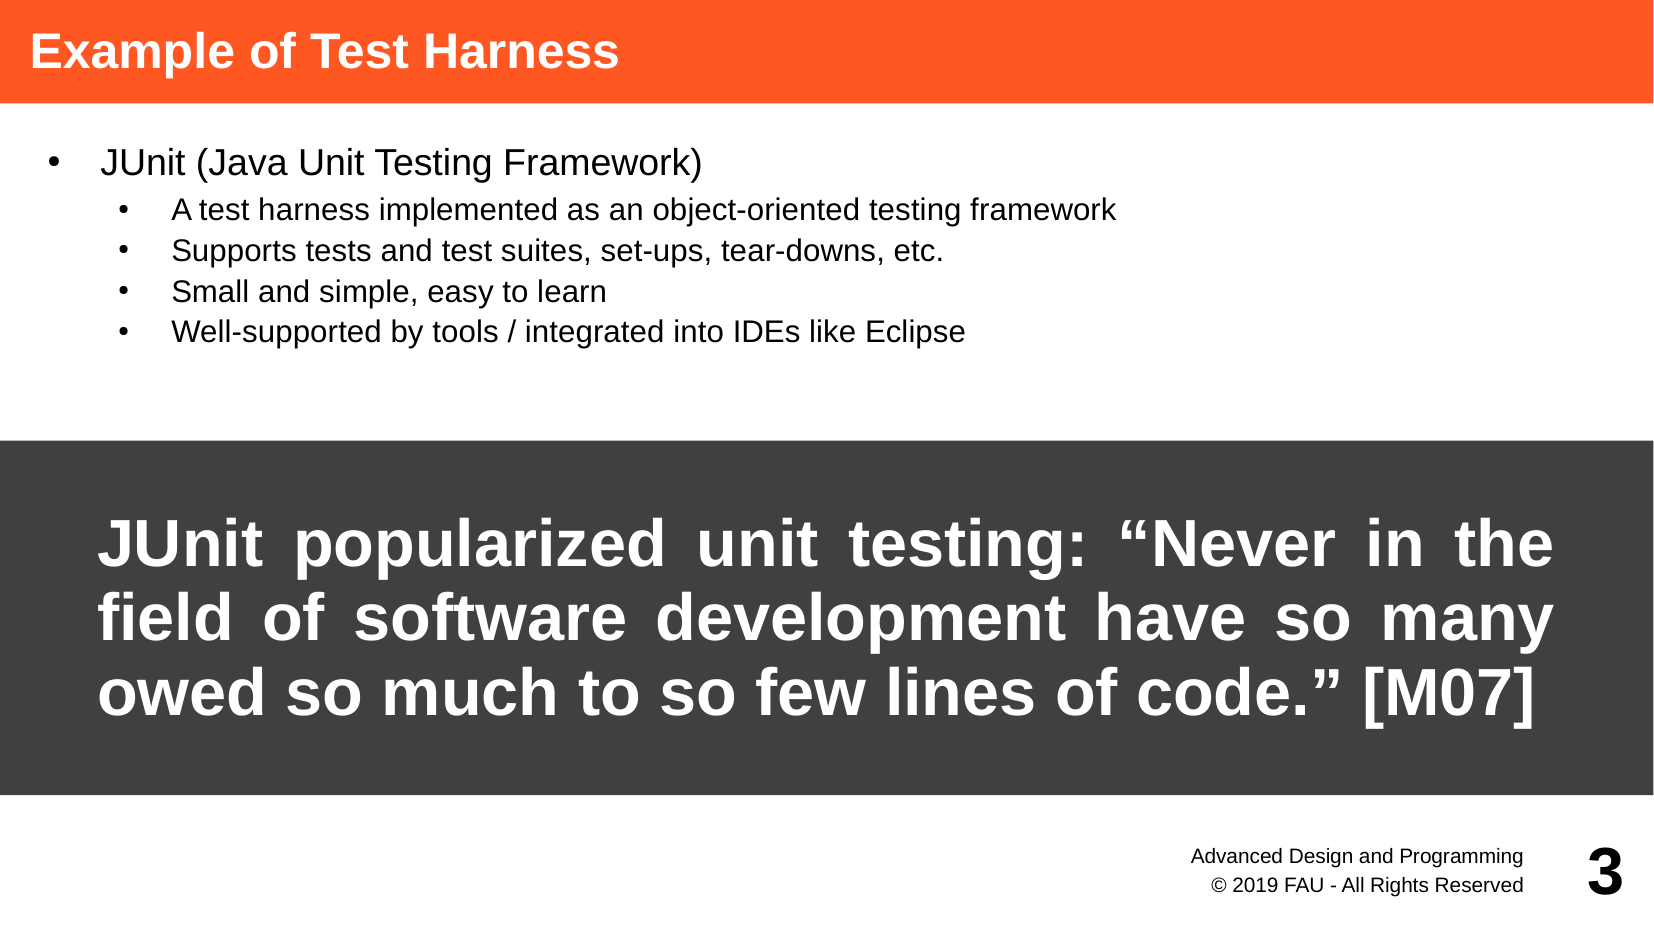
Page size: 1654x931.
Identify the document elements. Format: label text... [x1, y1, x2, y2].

text_box JUnit popularized unit testing: “Never in the field of software development have so many owed so much to so few lines of code.” [M07] [0, 440, 1654, 796]
list JUnit (Java Unit Testing Framework) A test harness implemented as an object-oriented testing framework Supports tests and test suites, set-ups, tear-downs, etc. Small and simple, easy to learn Well-supported by tools / integrated into IDEs like Eclipse [29, 141, 1625, 400]
title Example of Test Harness [0, 0, 1654, 104]
